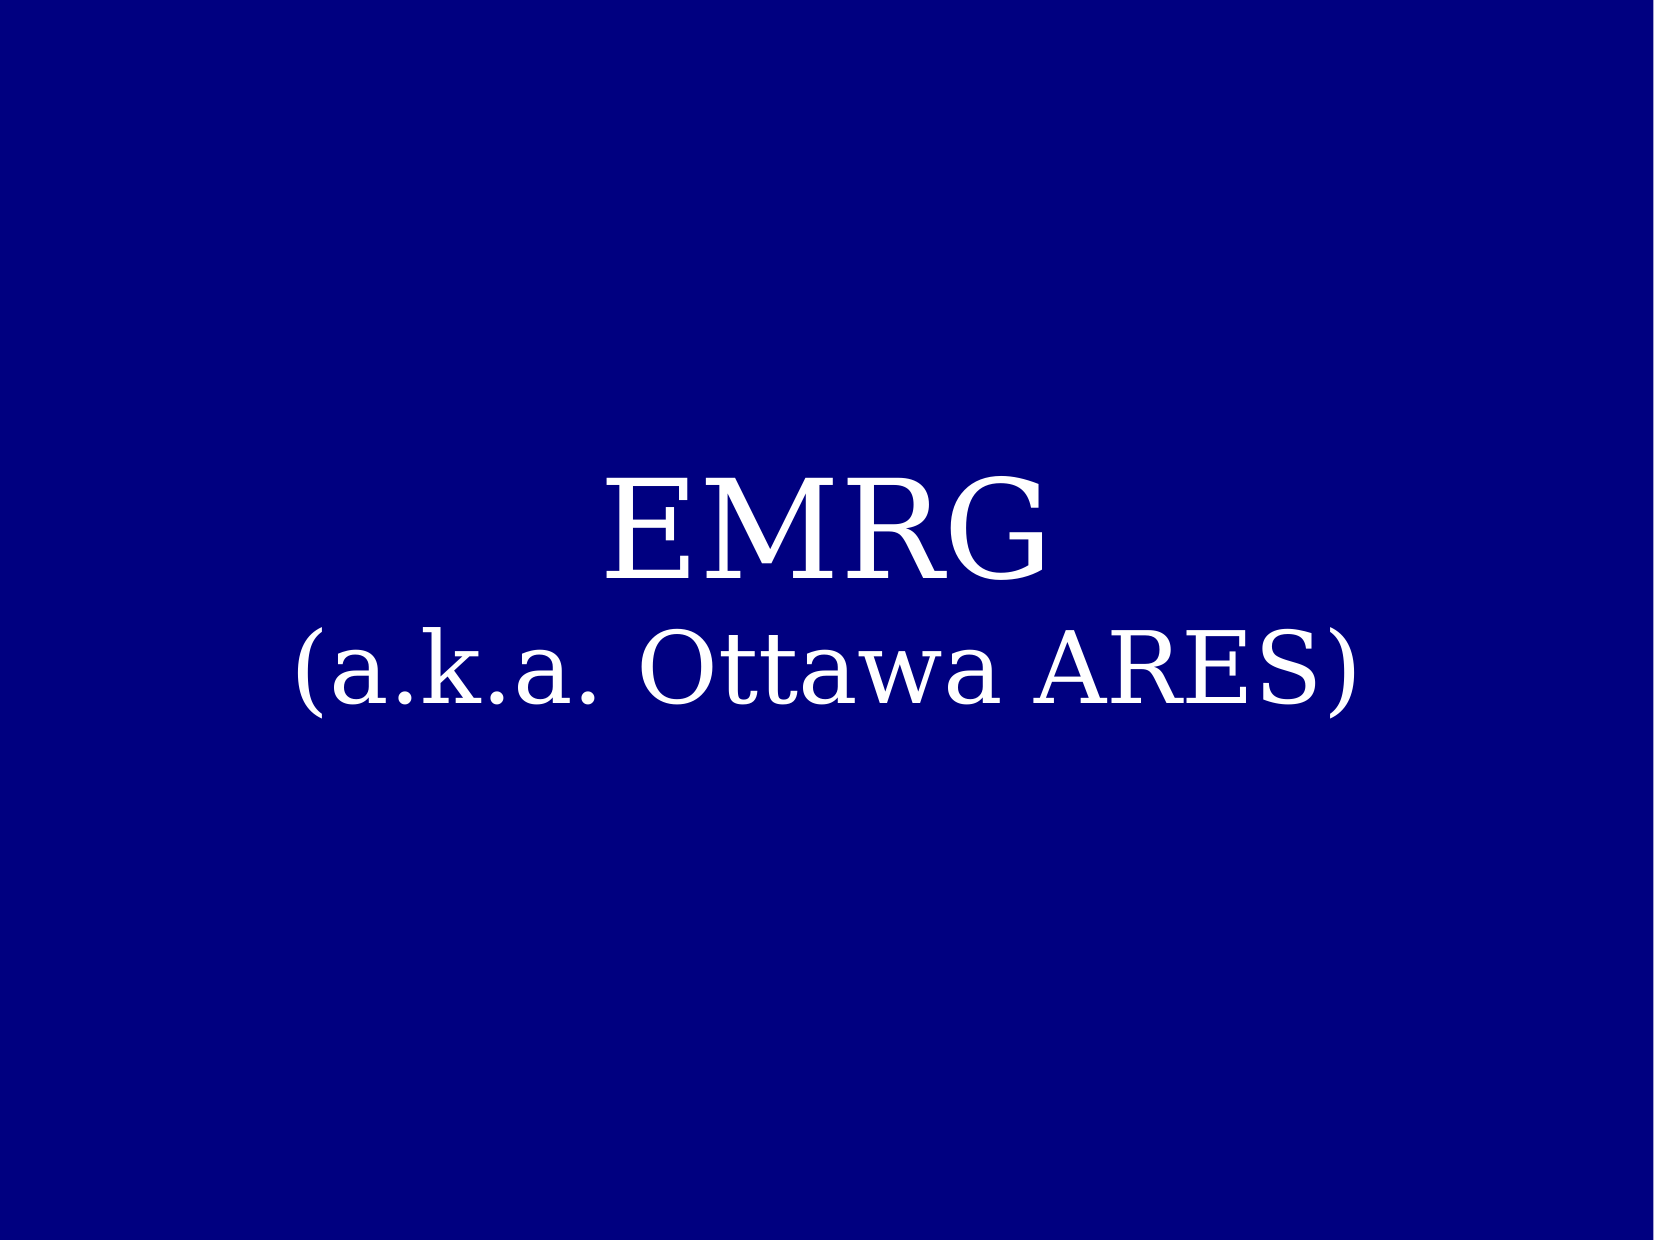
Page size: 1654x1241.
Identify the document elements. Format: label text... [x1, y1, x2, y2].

text_box EMRG (a.k.a. Ottawa ARES) [147, 442, 1506, 798]
